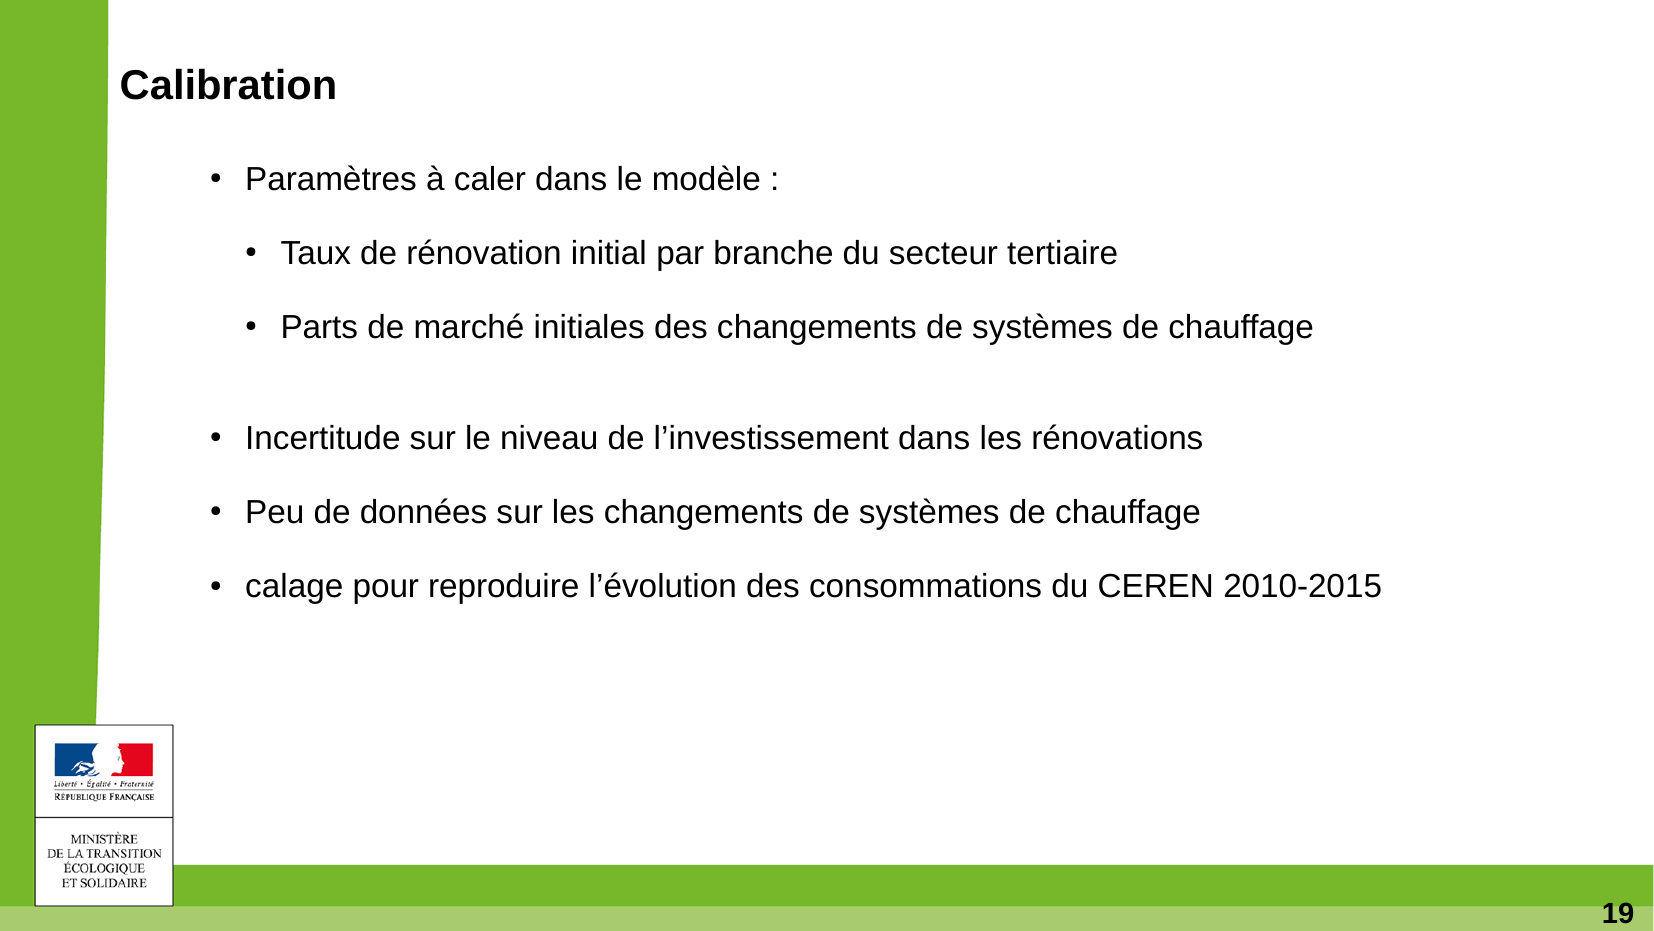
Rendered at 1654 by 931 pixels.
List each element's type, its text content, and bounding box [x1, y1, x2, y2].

title Calibration [119, 25, 1608, 145]
text_box Paramètres à caler dans le modèle : Taux de rénovation initial par branche du secteur tertiaire Parts de marché initiales des changements de systèmes de chauffage Incertitude sur le niveau de l’investissement dans les rénovations Peu de données sur les changements de systèmes de chauffage calage pour reproduire l’évolution des consommations du CEREN 2010-2015 [195, 153, 1654, 788]
list [186, 123, 1517, 837]
picture [0, 0, 1654, 931]
